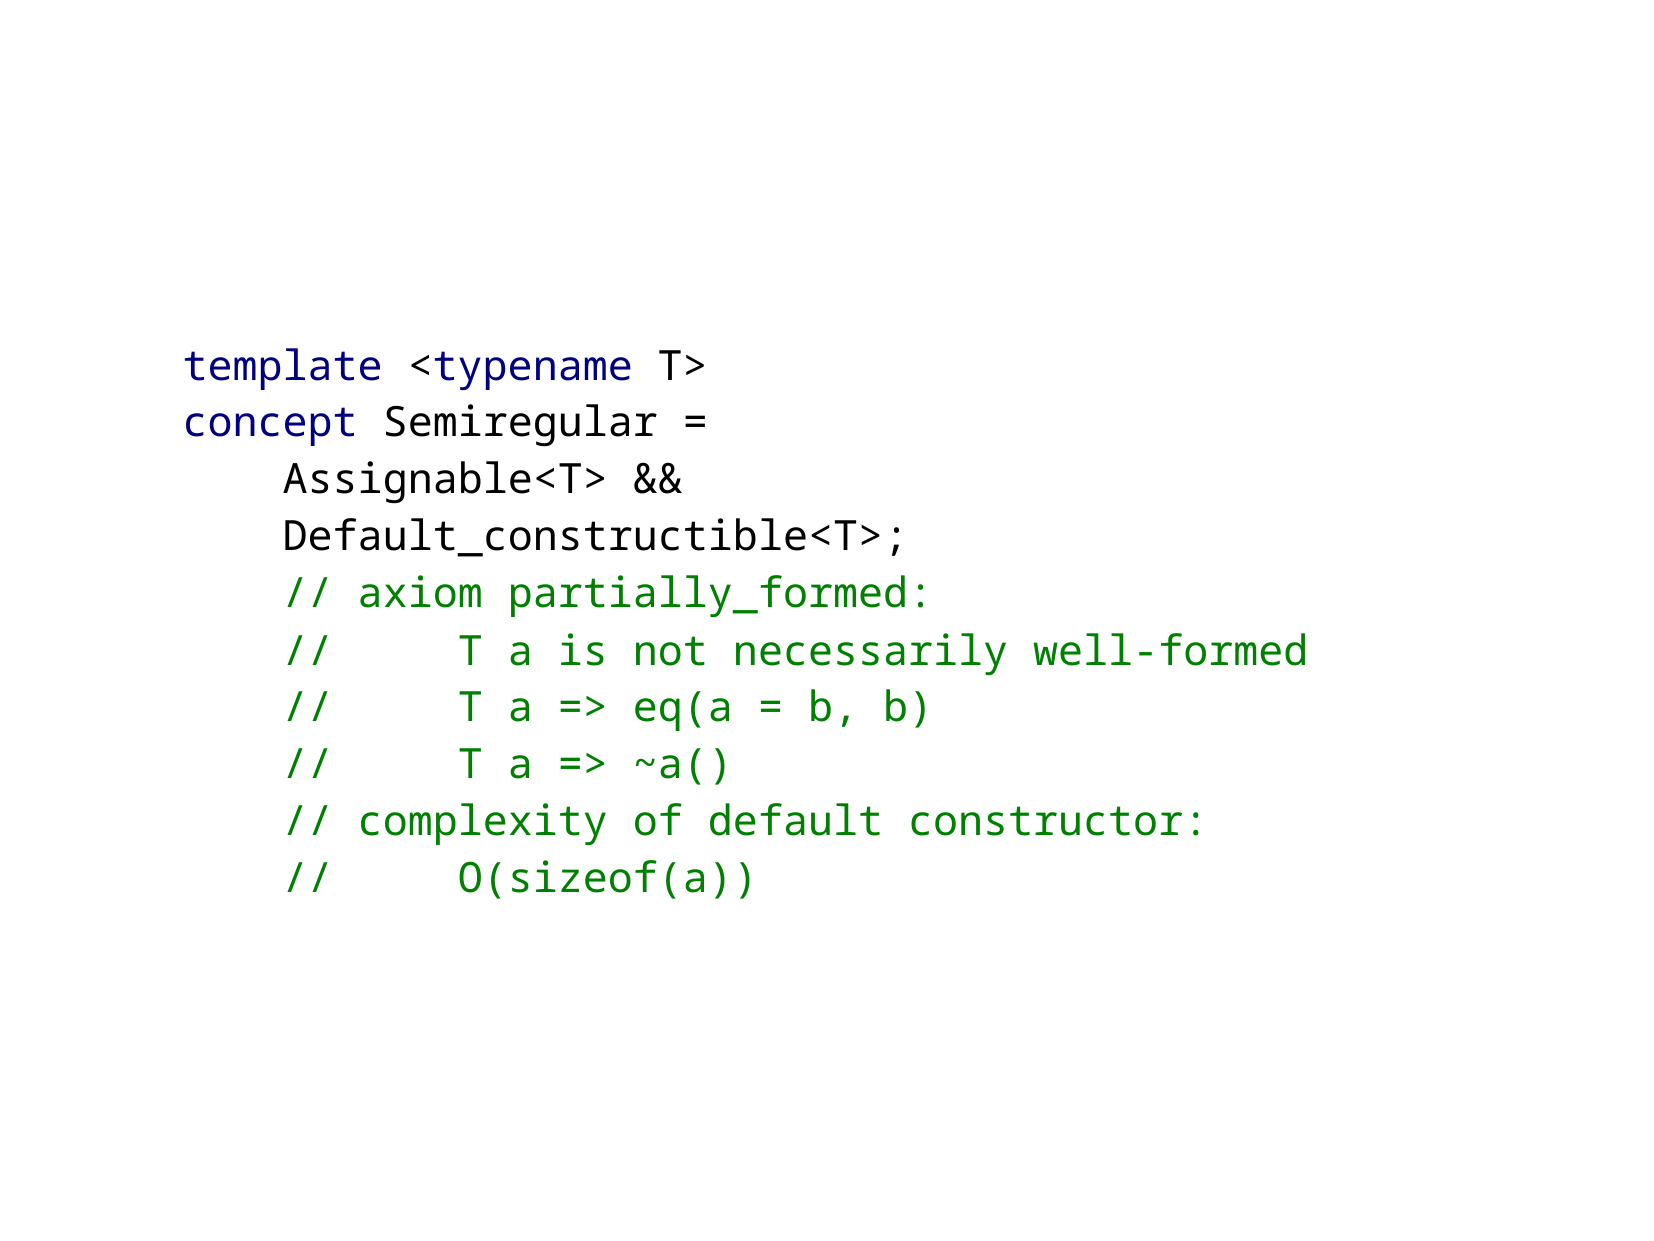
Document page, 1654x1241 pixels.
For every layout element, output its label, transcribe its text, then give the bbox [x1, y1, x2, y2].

subtitle template <typename T> concept Semiregular = Assignable<T> && Default_constructible<T>; // axiom partially_formed: // T a is not necessarily well-formed // T a => eq(a = b, b) // T a => ~a() // complexity of default constructor: // O(sizeof(a)) [82, 260, 1571, 980]
